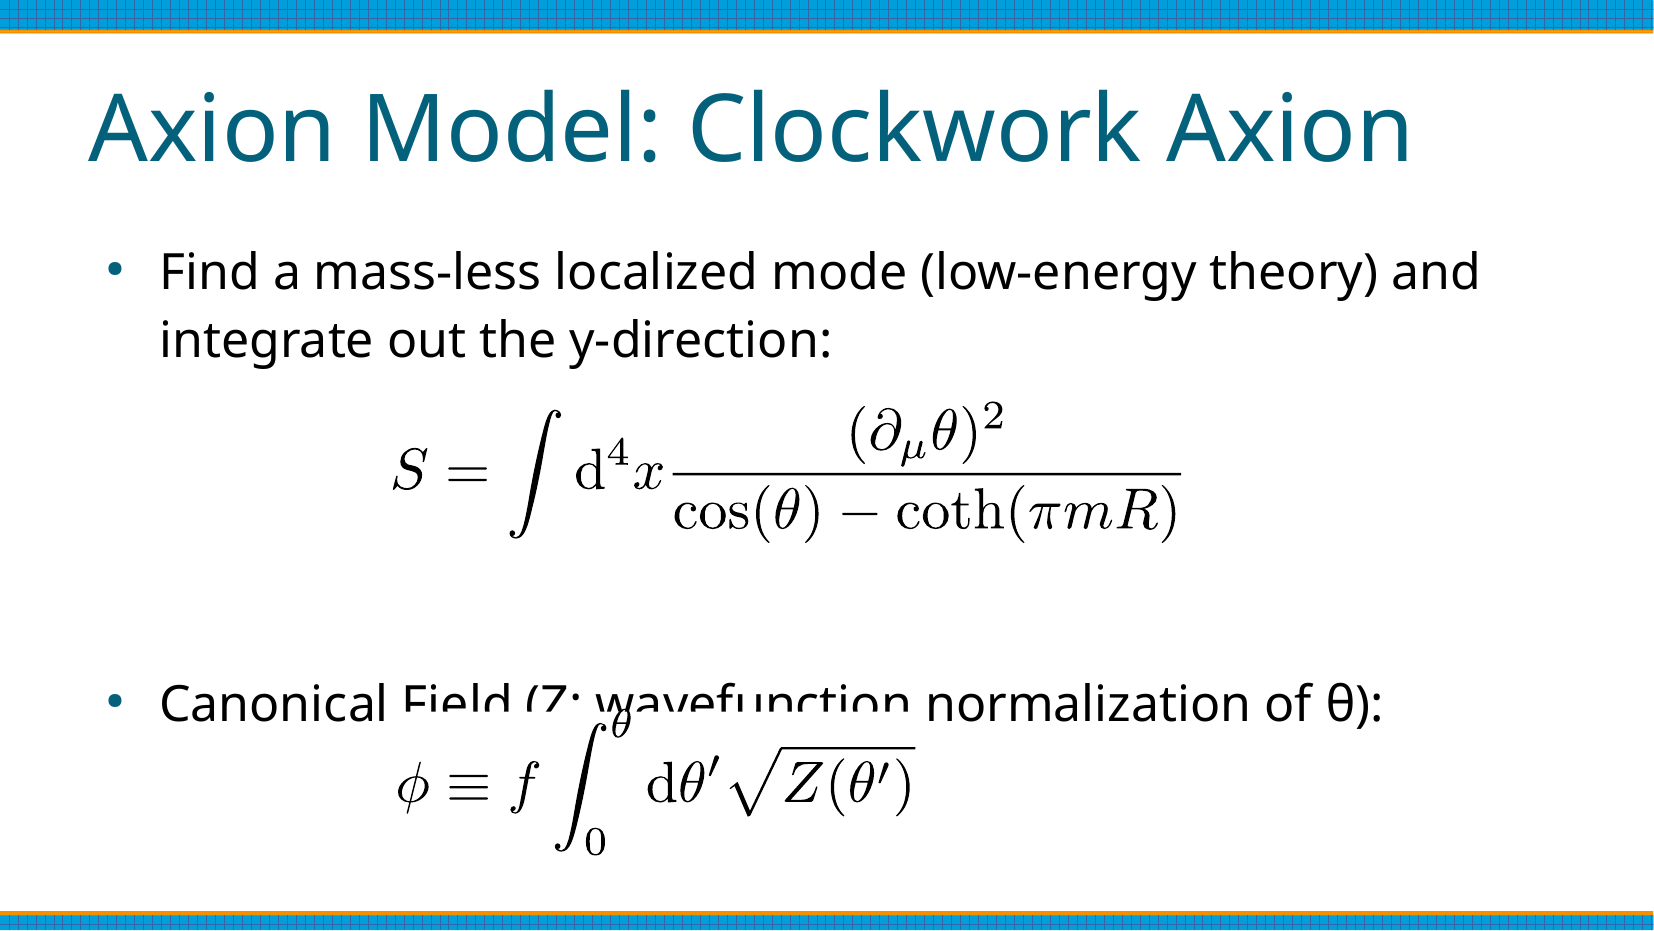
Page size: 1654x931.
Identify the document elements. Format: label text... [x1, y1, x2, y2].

text_box [398, 708, 916, 856]
title Axion Model: Clockwork Axion [88, 44, 1565, 207]
text_box [392, 401, 1182, 544]
list Find a mass-less localized mode (low-energy theory) and integrate out the y-direction: Canonical Field (Z: wavefunction normalization of θ): [88, 236, 1565, 901]
